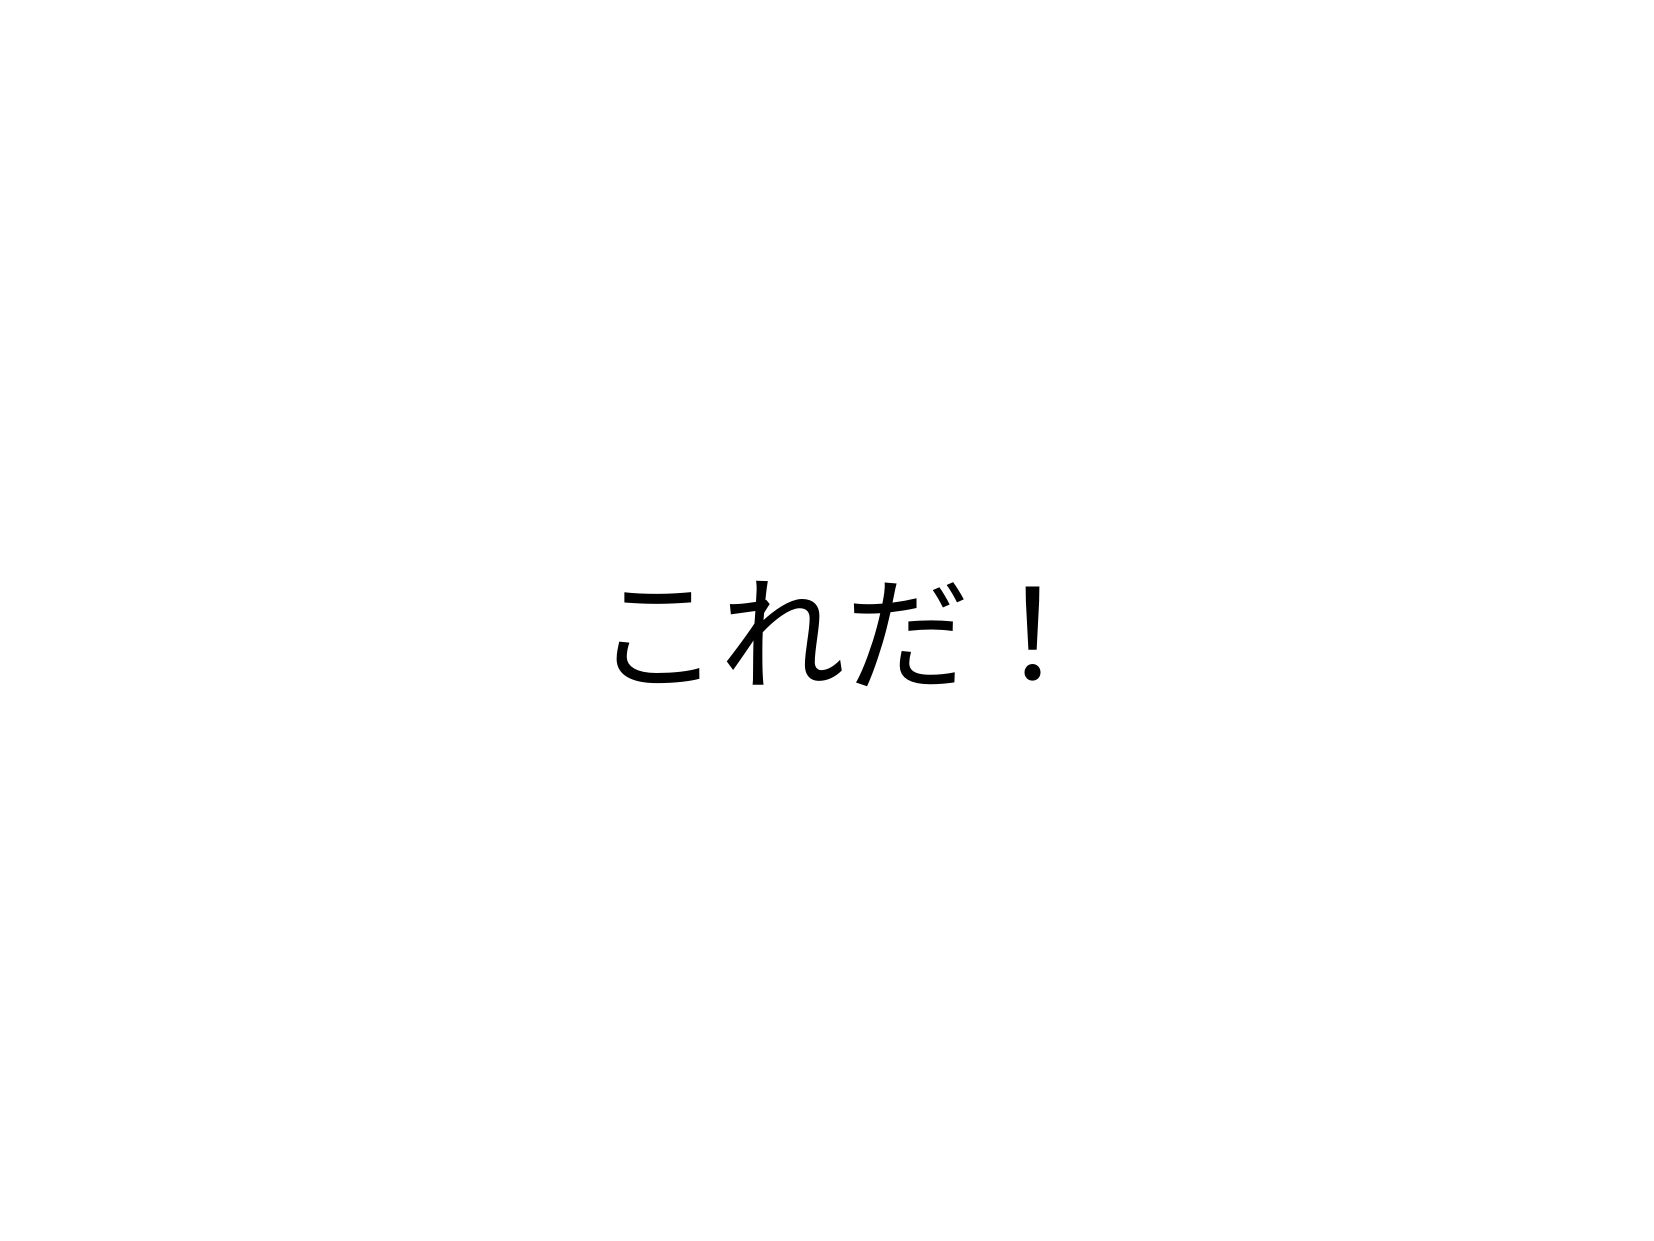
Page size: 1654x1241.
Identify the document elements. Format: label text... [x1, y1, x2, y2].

list これだ！ [82, 59, 1538, 1193]
